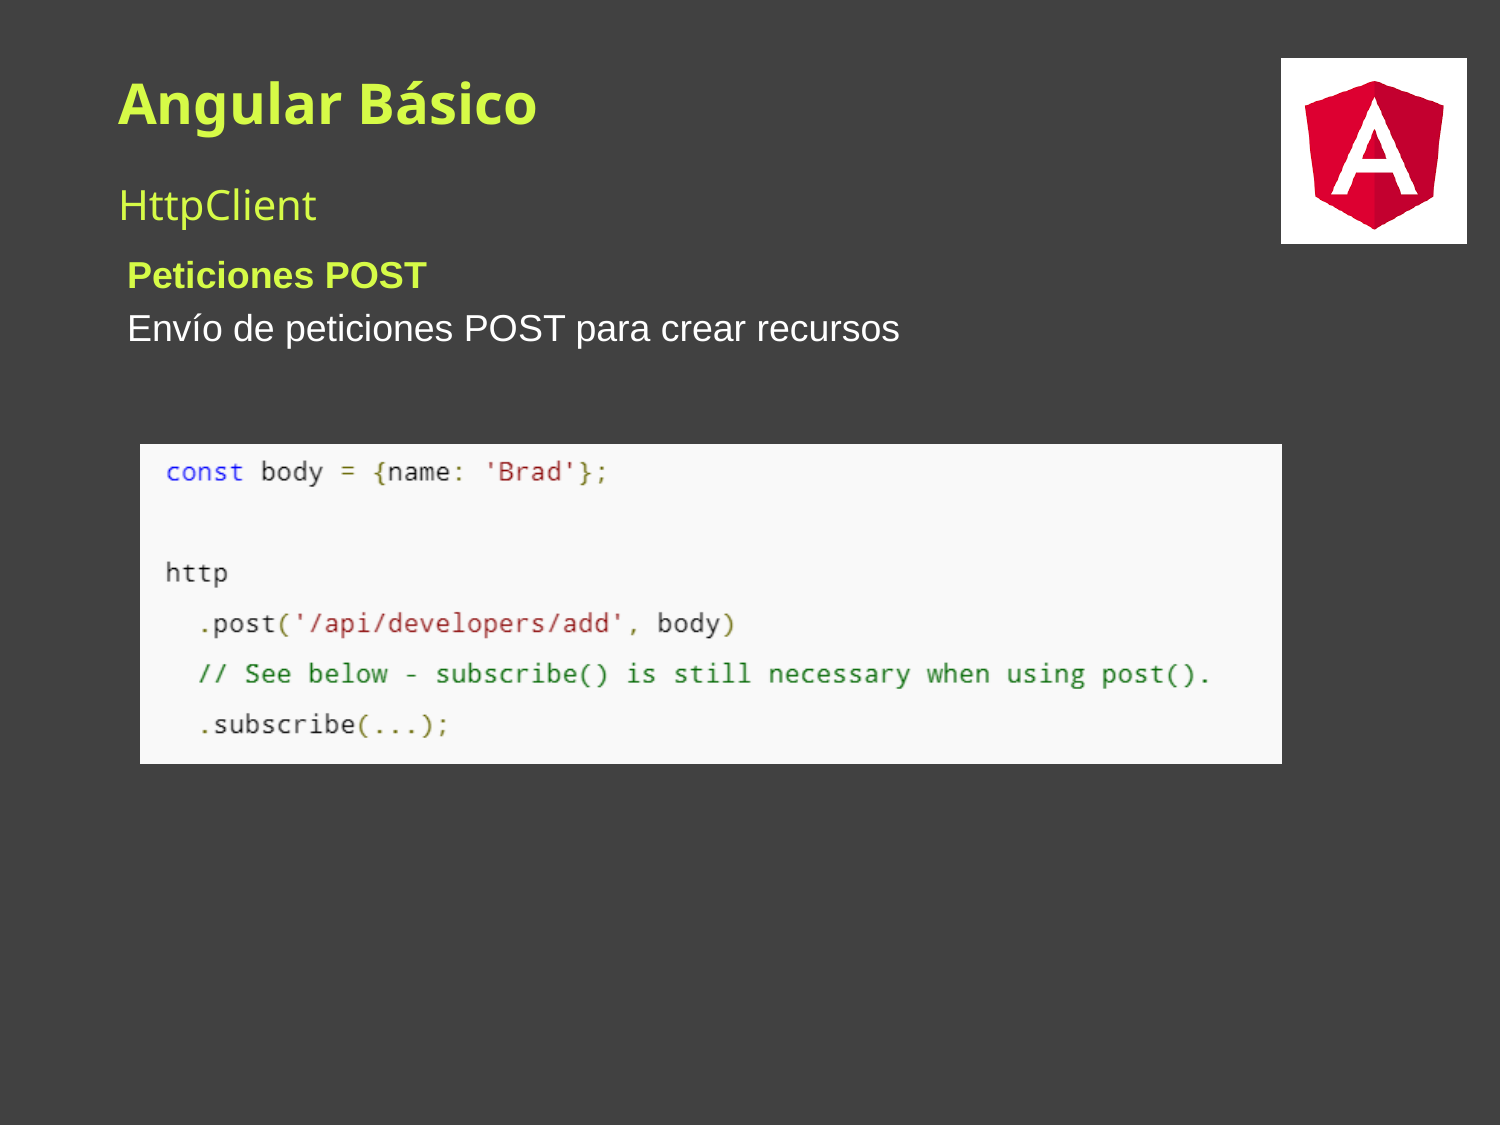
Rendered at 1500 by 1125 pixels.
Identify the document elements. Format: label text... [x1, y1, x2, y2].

picture [140, 444, 1282, 764]
title Angular Básico [103, 59, 1282, 144]
list HttpClient [103, 163, 1282, 244]
picture [1281, 58, 1467, 244]
text_box Peticiones POST Envío de peticiones POST para crear recursos [112, 243, 1424, 1024]
